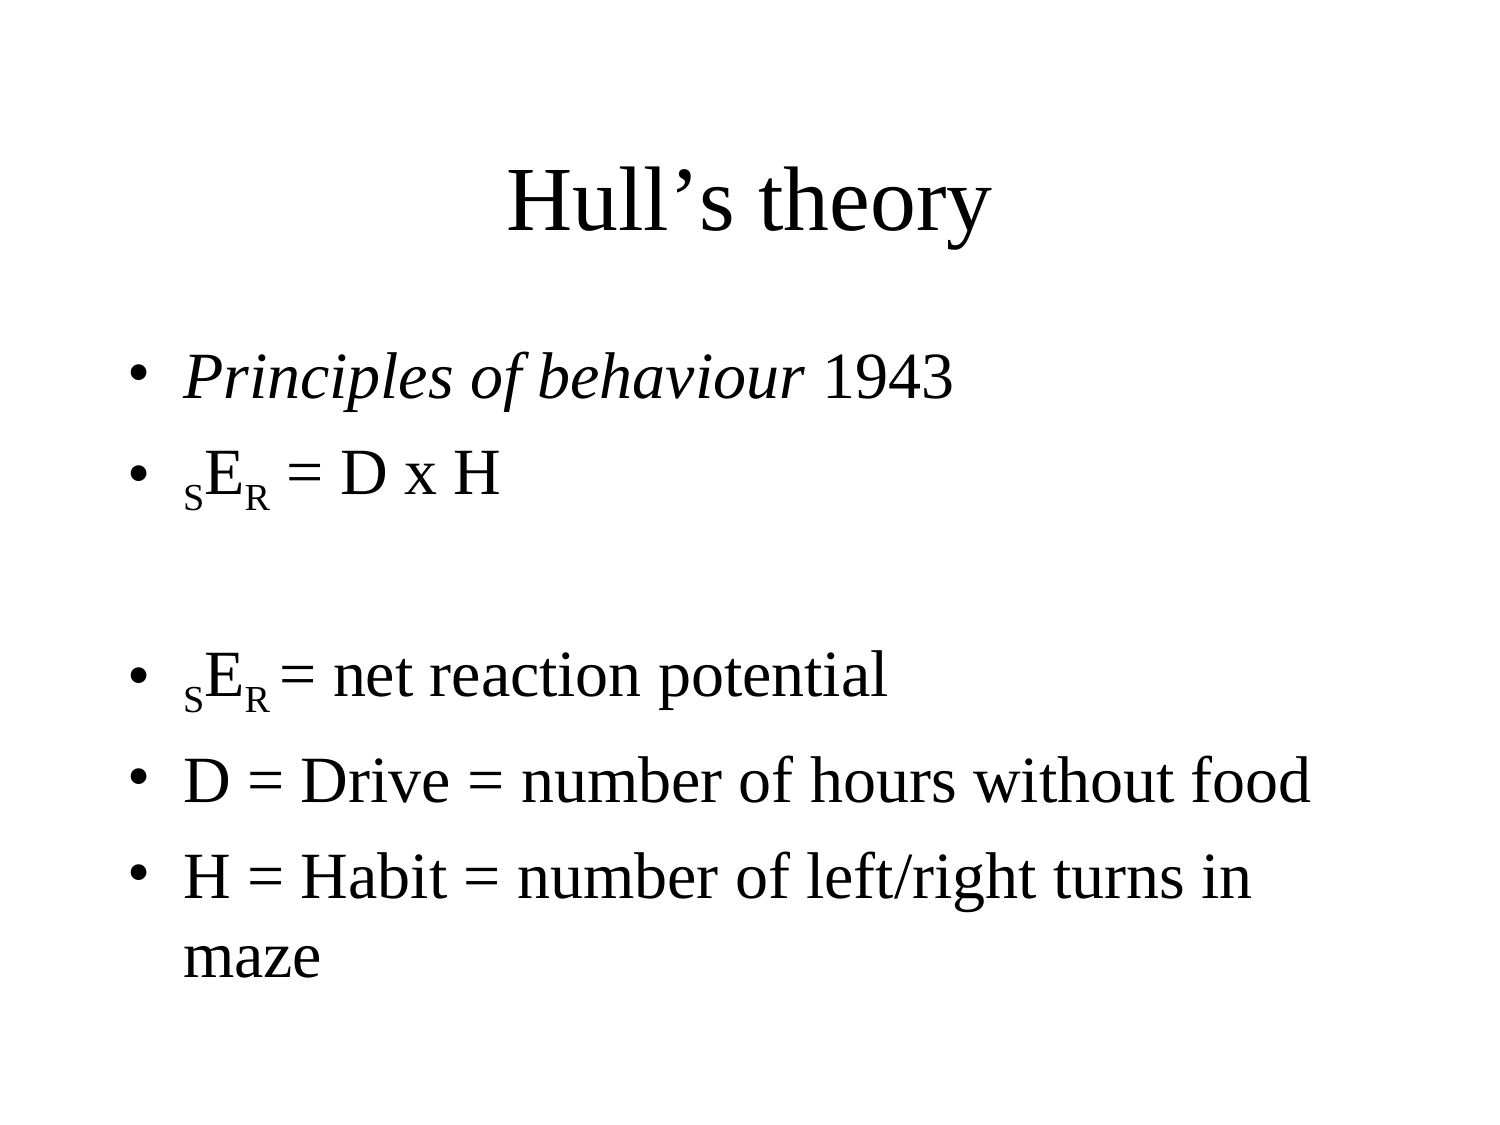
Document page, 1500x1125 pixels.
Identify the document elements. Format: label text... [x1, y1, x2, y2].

title Hull’s theory [112, 99, 1388, 288]
list Principles of behaviour 1943 SER = D x H SER = net reaction potential D = Drive = number of hours without food H = Habit = number of left/right turns in maze [112, 324, 1388, 1000]
